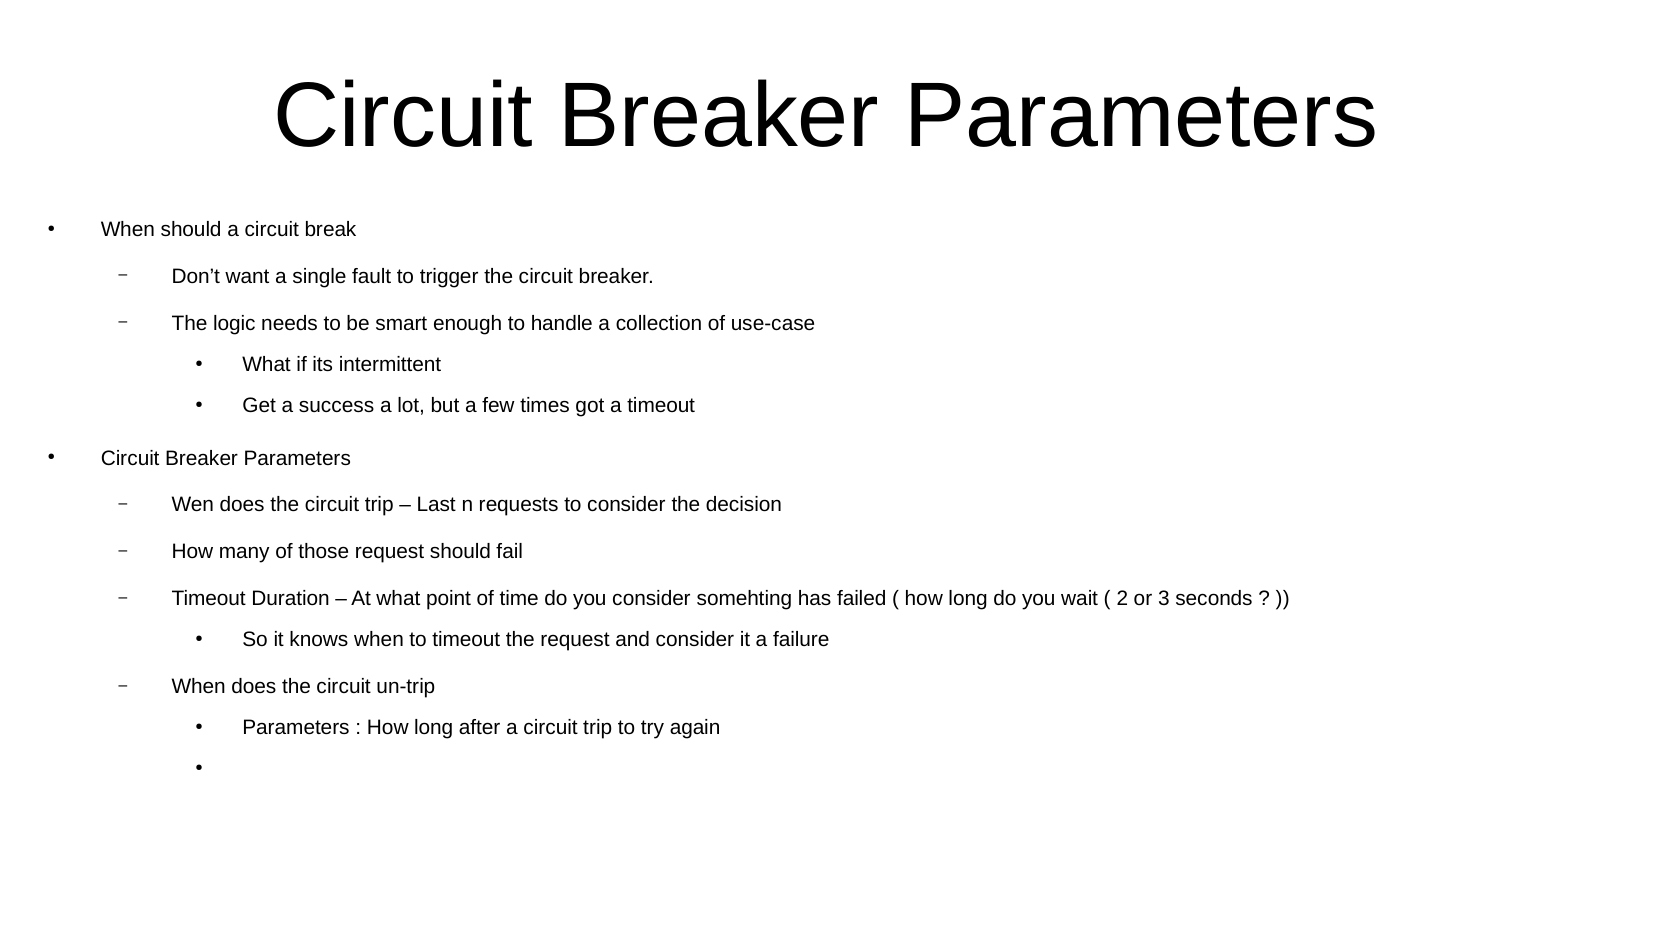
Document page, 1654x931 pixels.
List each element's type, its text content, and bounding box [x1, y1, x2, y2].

title Circuit Breaker Parameters [82, 37, 1571, 193]
list When should a circuit break Don’t want a single fault to trigger the circuit breaker. The logic needs to be smart enough to handle a collection of use-case What if its intermittent Get a success a lot, but a few times got a timeout Circuit Breaker Parameters Wen does the circuit trip – Last n requests to consider the decision How many of those request should fail Timeout Duration – At what point of time do you consider somehting has failed ( how long do you wait ( 2 or 3 seconds ? )) So it knows when to timeout the request and consider it a failure When does the circuit un-trip Parameters : How long after a circuit trip to try again [30, 217, 1571, 901]
